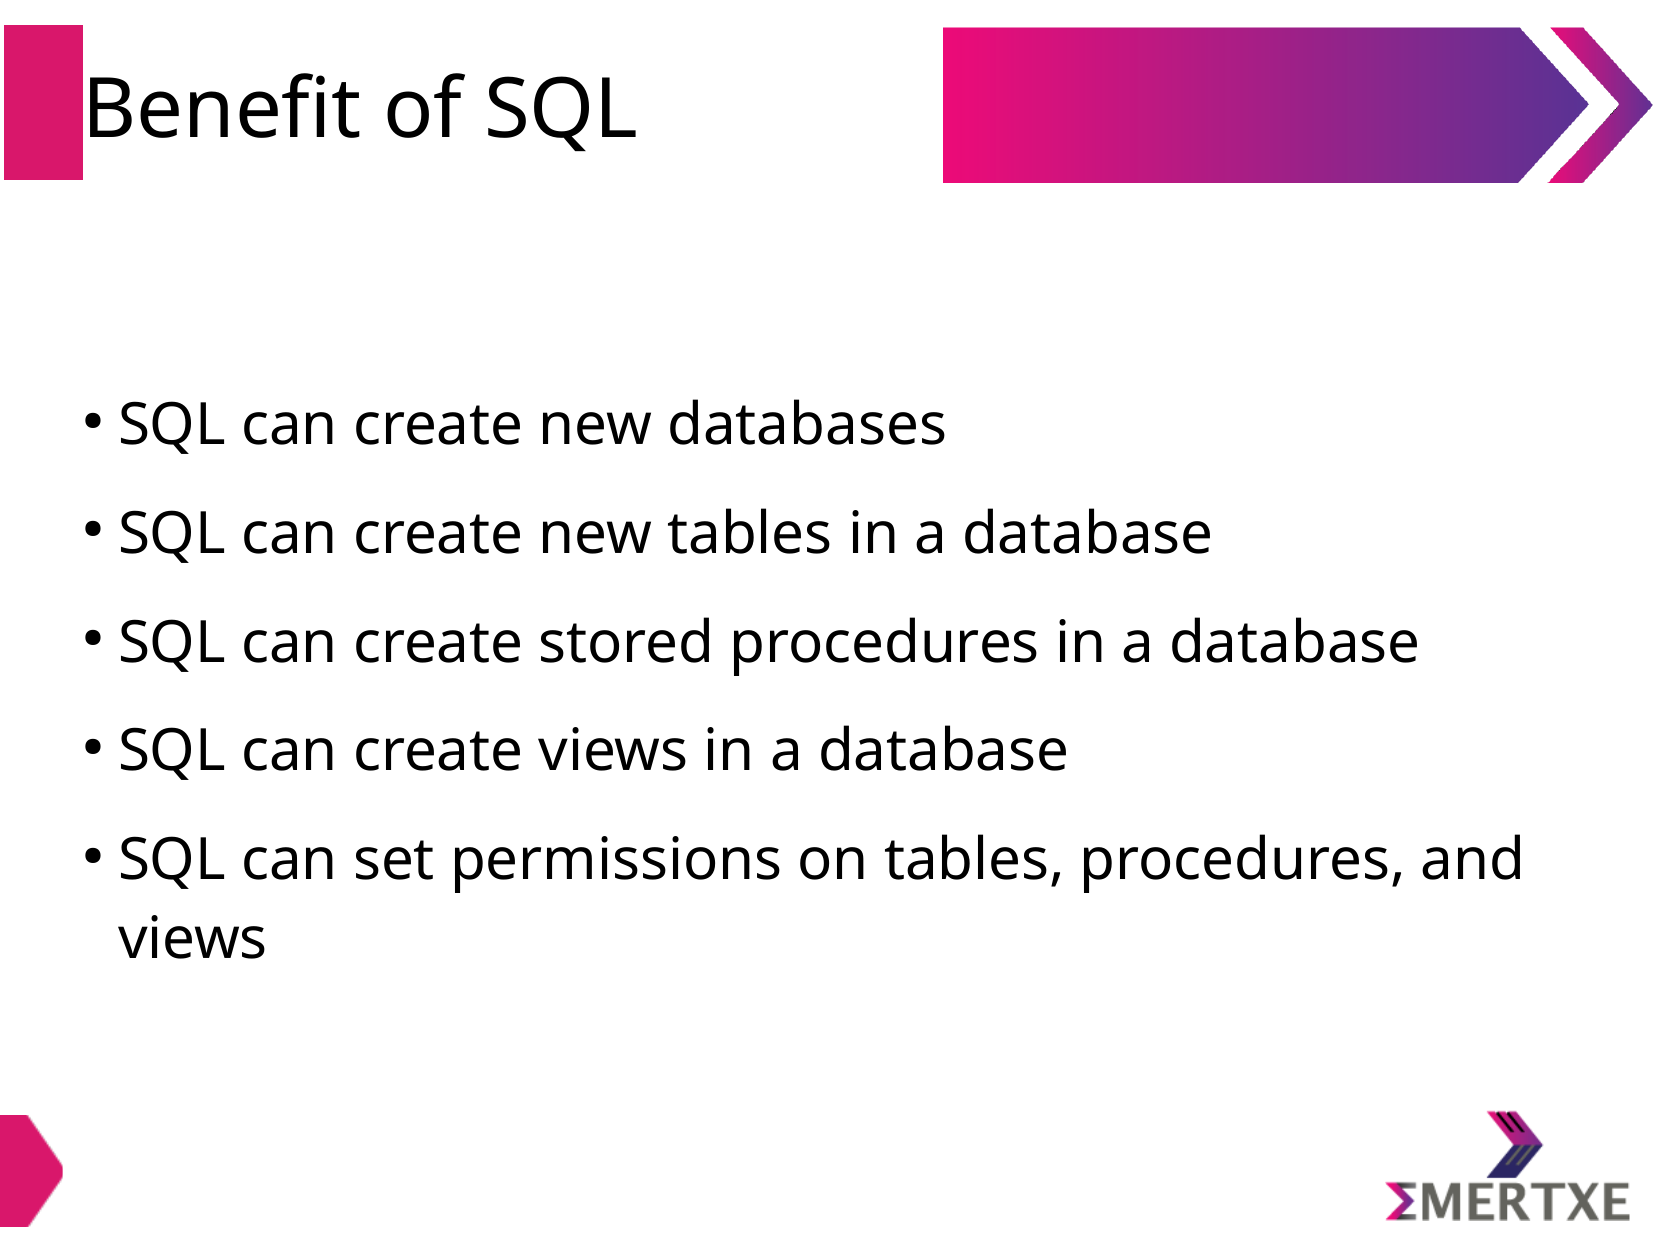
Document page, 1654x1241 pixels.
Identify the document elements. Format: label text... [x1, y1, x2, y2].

picture [1571, 27, 1653, 183]
list SQL can create new databases SQL can create new tables in a database SQL can create stored procedures in a database SQL can create views in a database SQL can set permissions on tables, procedures, and views [82, 290, 1571, 1010]
title Benefit of SQL [82, 2, 1571, 210]
picture [1385, 1107, 1631, 1221]
